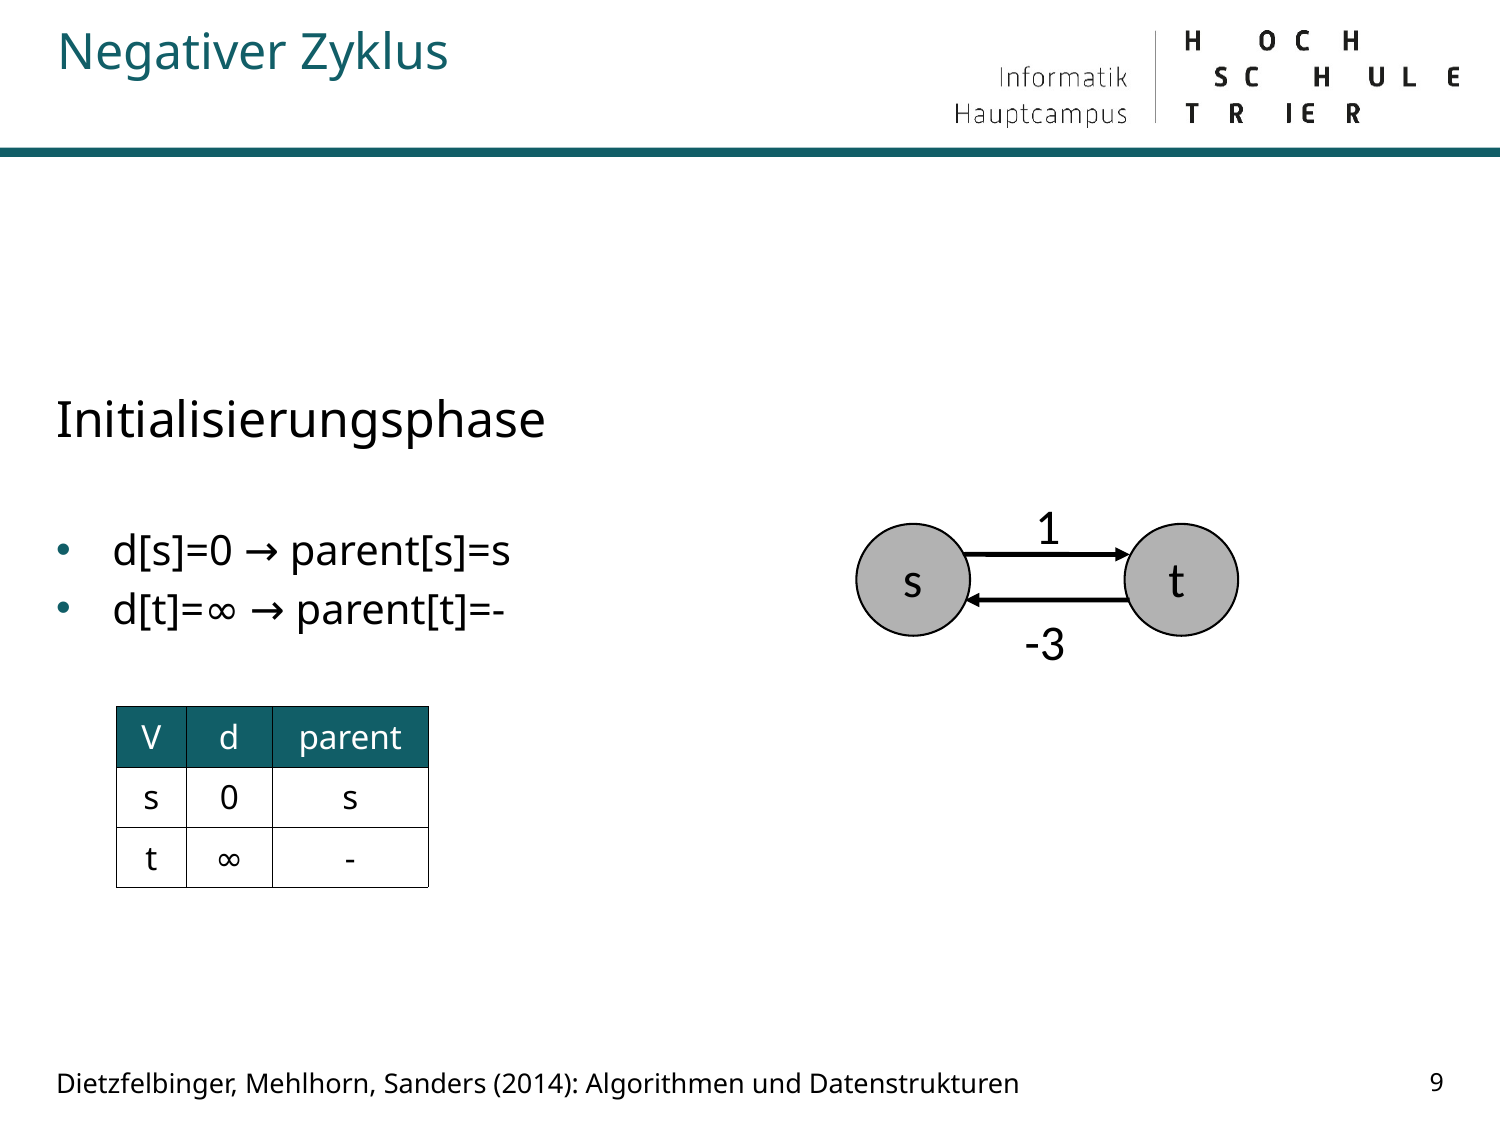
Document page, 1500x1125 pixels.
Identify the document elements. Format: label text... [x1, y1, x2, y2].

slide_number <Foliennummer> [1222, 1058, 1459, 1106]
table_cell s [273, 768, 428, 827]
table_header d [187, 707, 272, 767]
table_header V [117, 707, 186, 767]
title Negativer Zyklus [42, 12, 941, 131]
table_cell ∞ [187, 828, 272, 887]
text_box Initialisierungsphase d[s]=0 → parent[s]=s d[t]=∞ → parent[t]=- [41, 249, 1459, 888]
table_cell s [117, 768, 186, 827]
text_box Dietzfelbinger, Mehlhorn, Sanders (2014): Algorithmen und Datenstrukturen [41, 1058, 1193, 1106]
text_box -3 [1008, 583, 1082, 699]
text_box 1 [1020, 490, 1073, 558]
picture [956, 30, 1459, 128]
text_box s [902, 557, 955, 608]
table_cell - [273, 828, 428, 887]
text_box [1124, 523, 1239, 636]
table_header parent [273, 707, 428, 767]
text_box [856, 523, 971, 636]
text_box t [1168, 557, 1220, 608]
table_cell 0 [187, 768, 272, 827]
table_cell t [117, 828, 186, 887]
